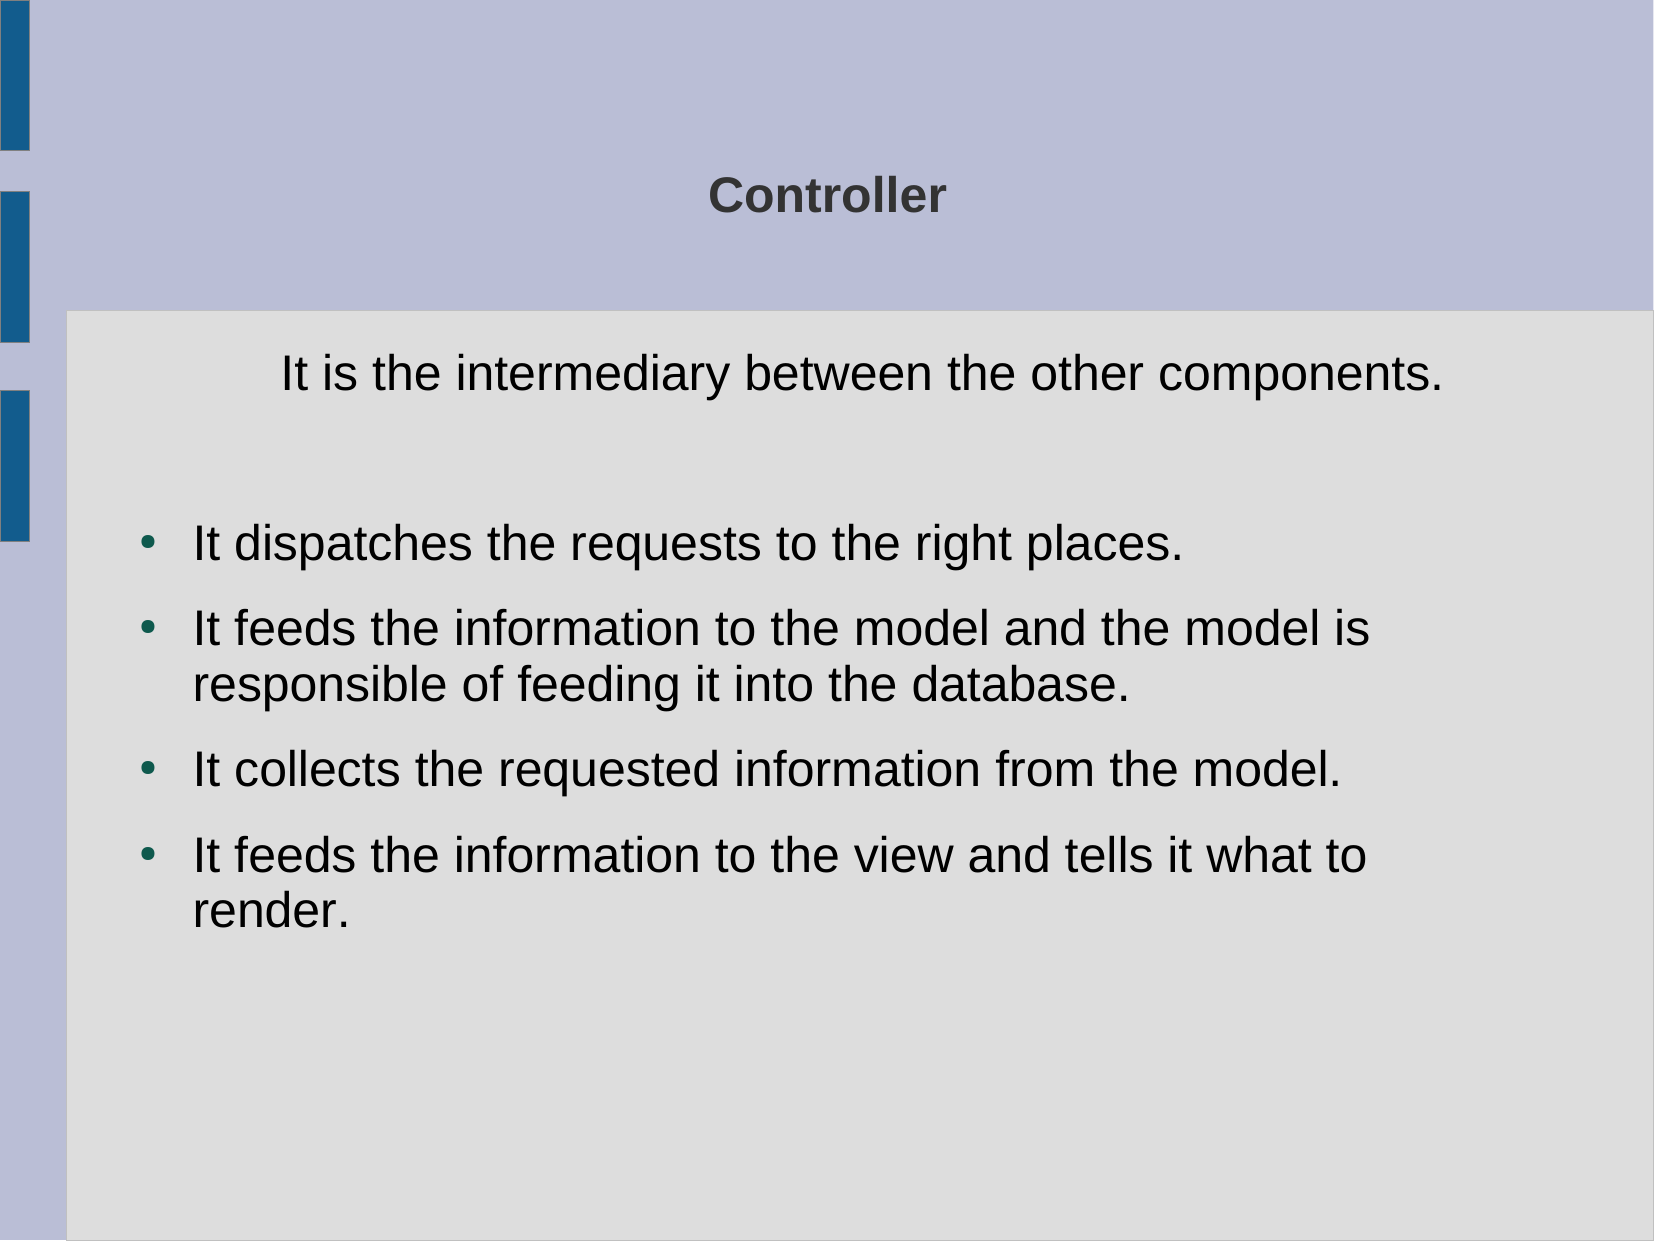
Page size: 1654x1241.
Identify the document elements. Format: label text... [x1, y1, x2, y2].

list It is the intermediary between the other components. It dispatches the requests to the right places. It feeds the information to the model and the model is responsible of feeding it into the database. It collects the requested information from the model. It feeds the information to the view and tells it what to render. [121, 344, 1534, 1127]
title Controller [121, 91, 1534, 299]
